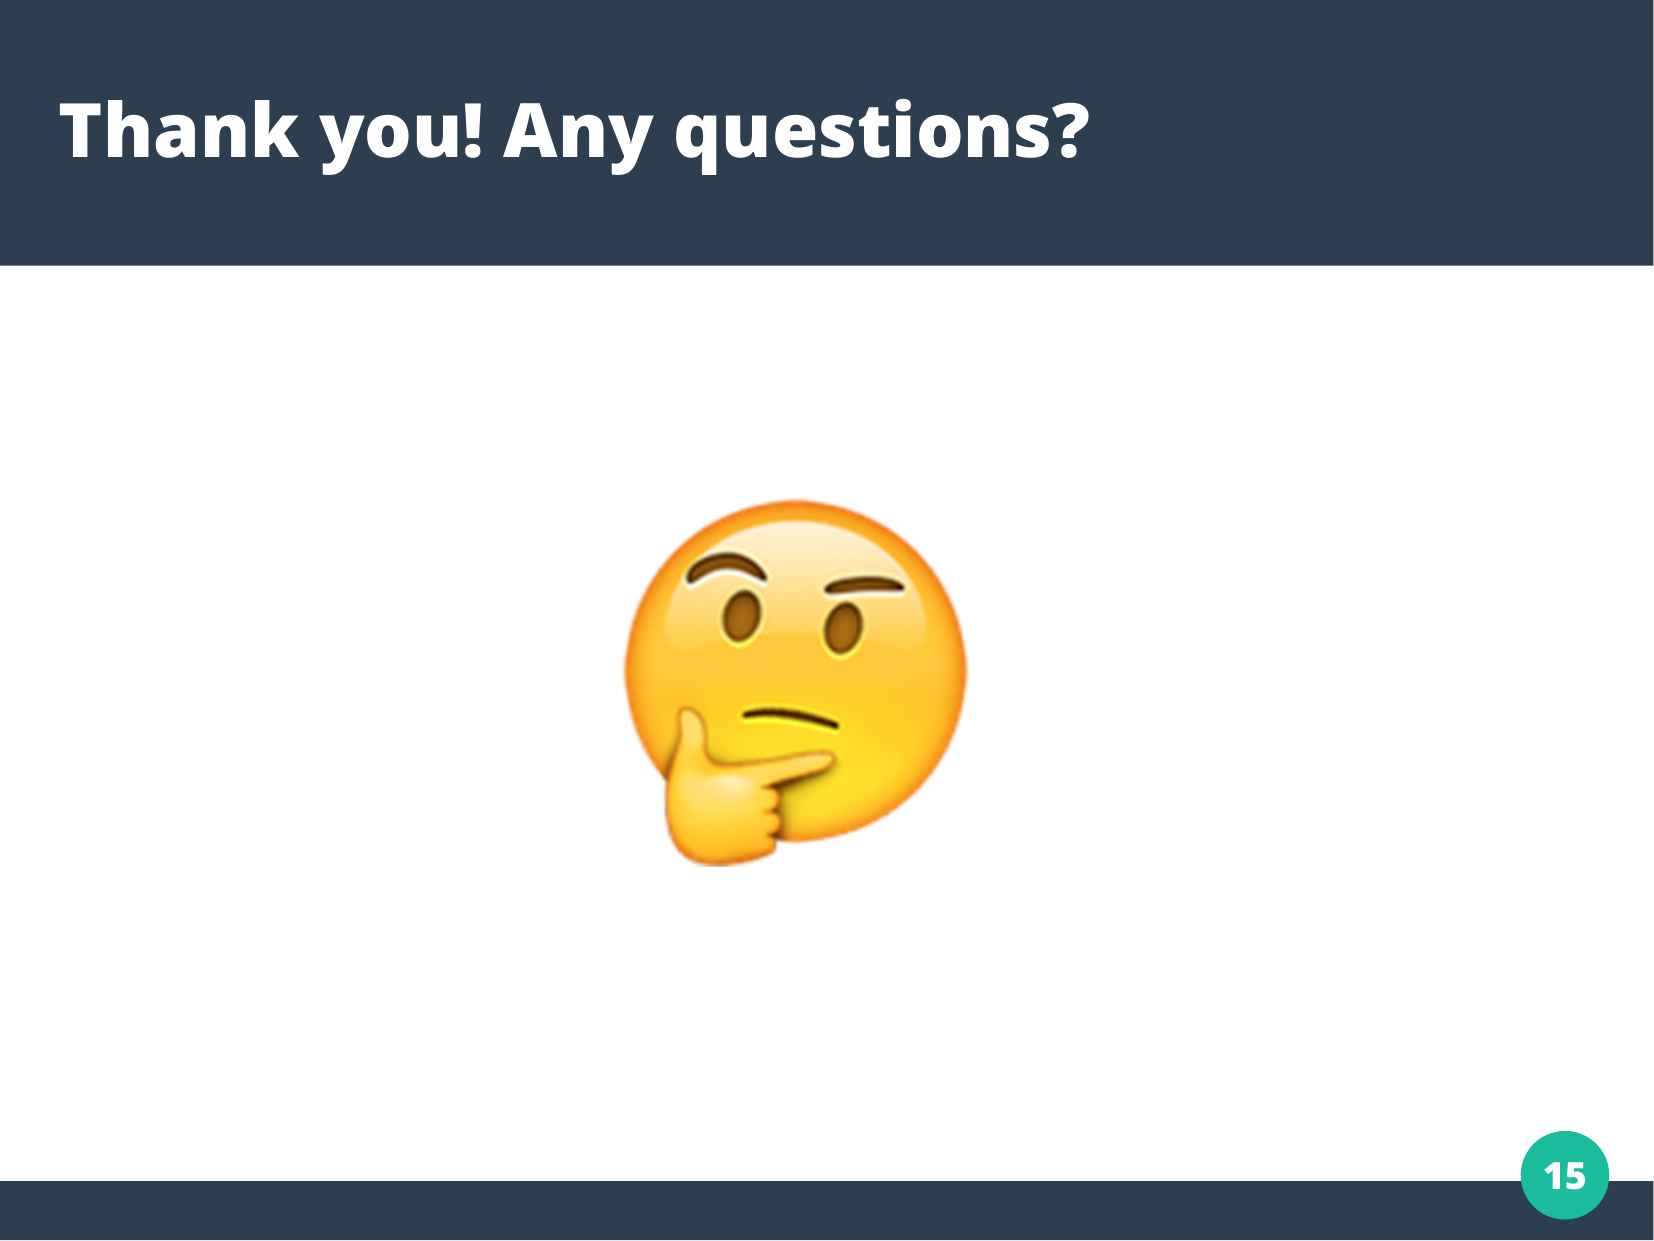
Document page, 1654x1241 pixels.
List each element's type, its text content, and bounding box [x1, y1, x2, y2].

title Thank you! Any questions? [59, 49, 1595, 207]
picture [405, 398, 1187, 946]
